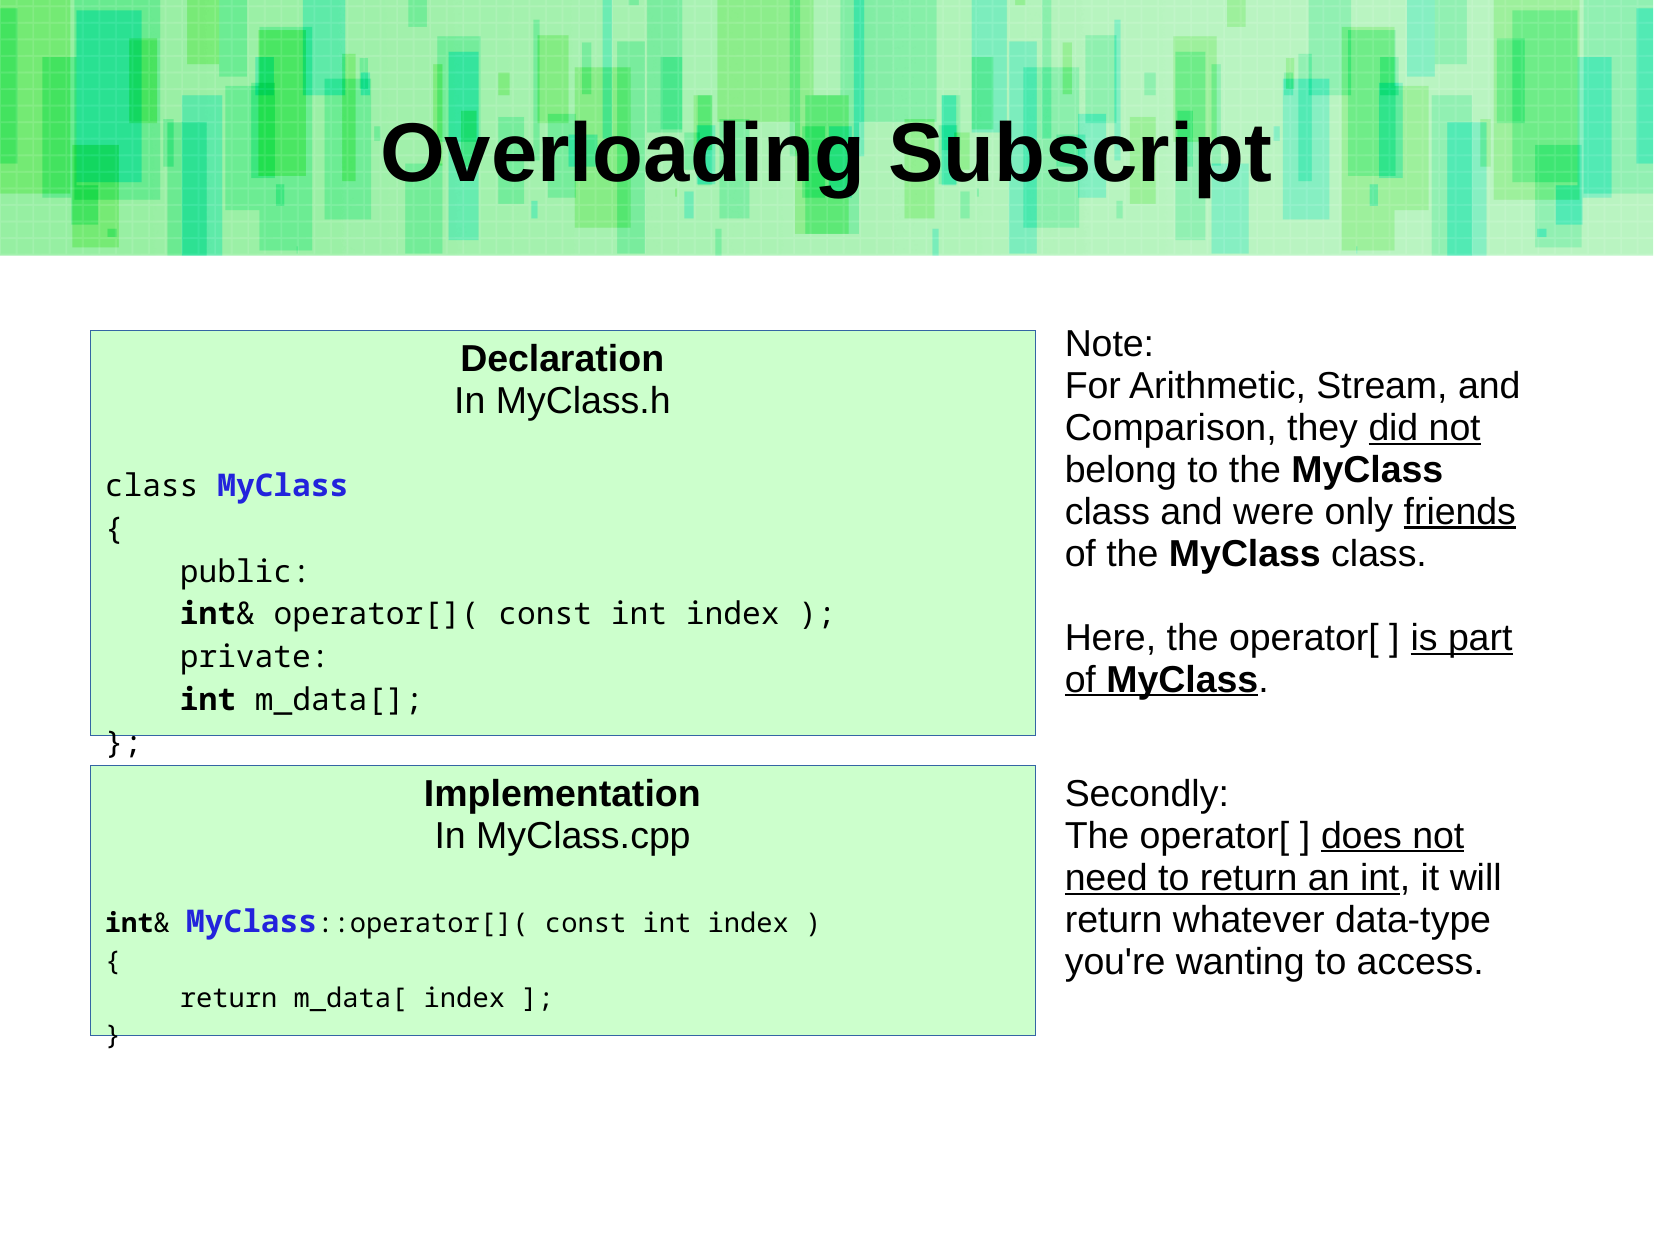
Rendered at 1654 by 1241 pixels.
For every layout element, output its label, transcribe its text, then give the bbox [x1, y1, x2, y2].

text_box Declaration In MyClass.h class MyClass { public: int& operator[]( const int index ); private: int m_data[]; }; [90, 330, 1036, 736]
text_box Note: For Arithmetic, Stream, and Comparison, they did not belong to the MyClass class and were only friends of the MyClass class. Here, the operator[ ] is part of MyClass. [1050, 315, 1546, 708]
text_box Implementation In MyClass.cpp int& MyClass::operator[]( const int index ) { return m_data[ index ]; } [90, 765, 1036, 1036]
picture [0, 0, 1654, 1241]
text_box Secondly: The operator[ ] does not need to return an int, it will return whatever data-type you're wanting to access. [1050, 765, 1546, 990]
title Overloading Subscript [82, 49, 1571, 257]
